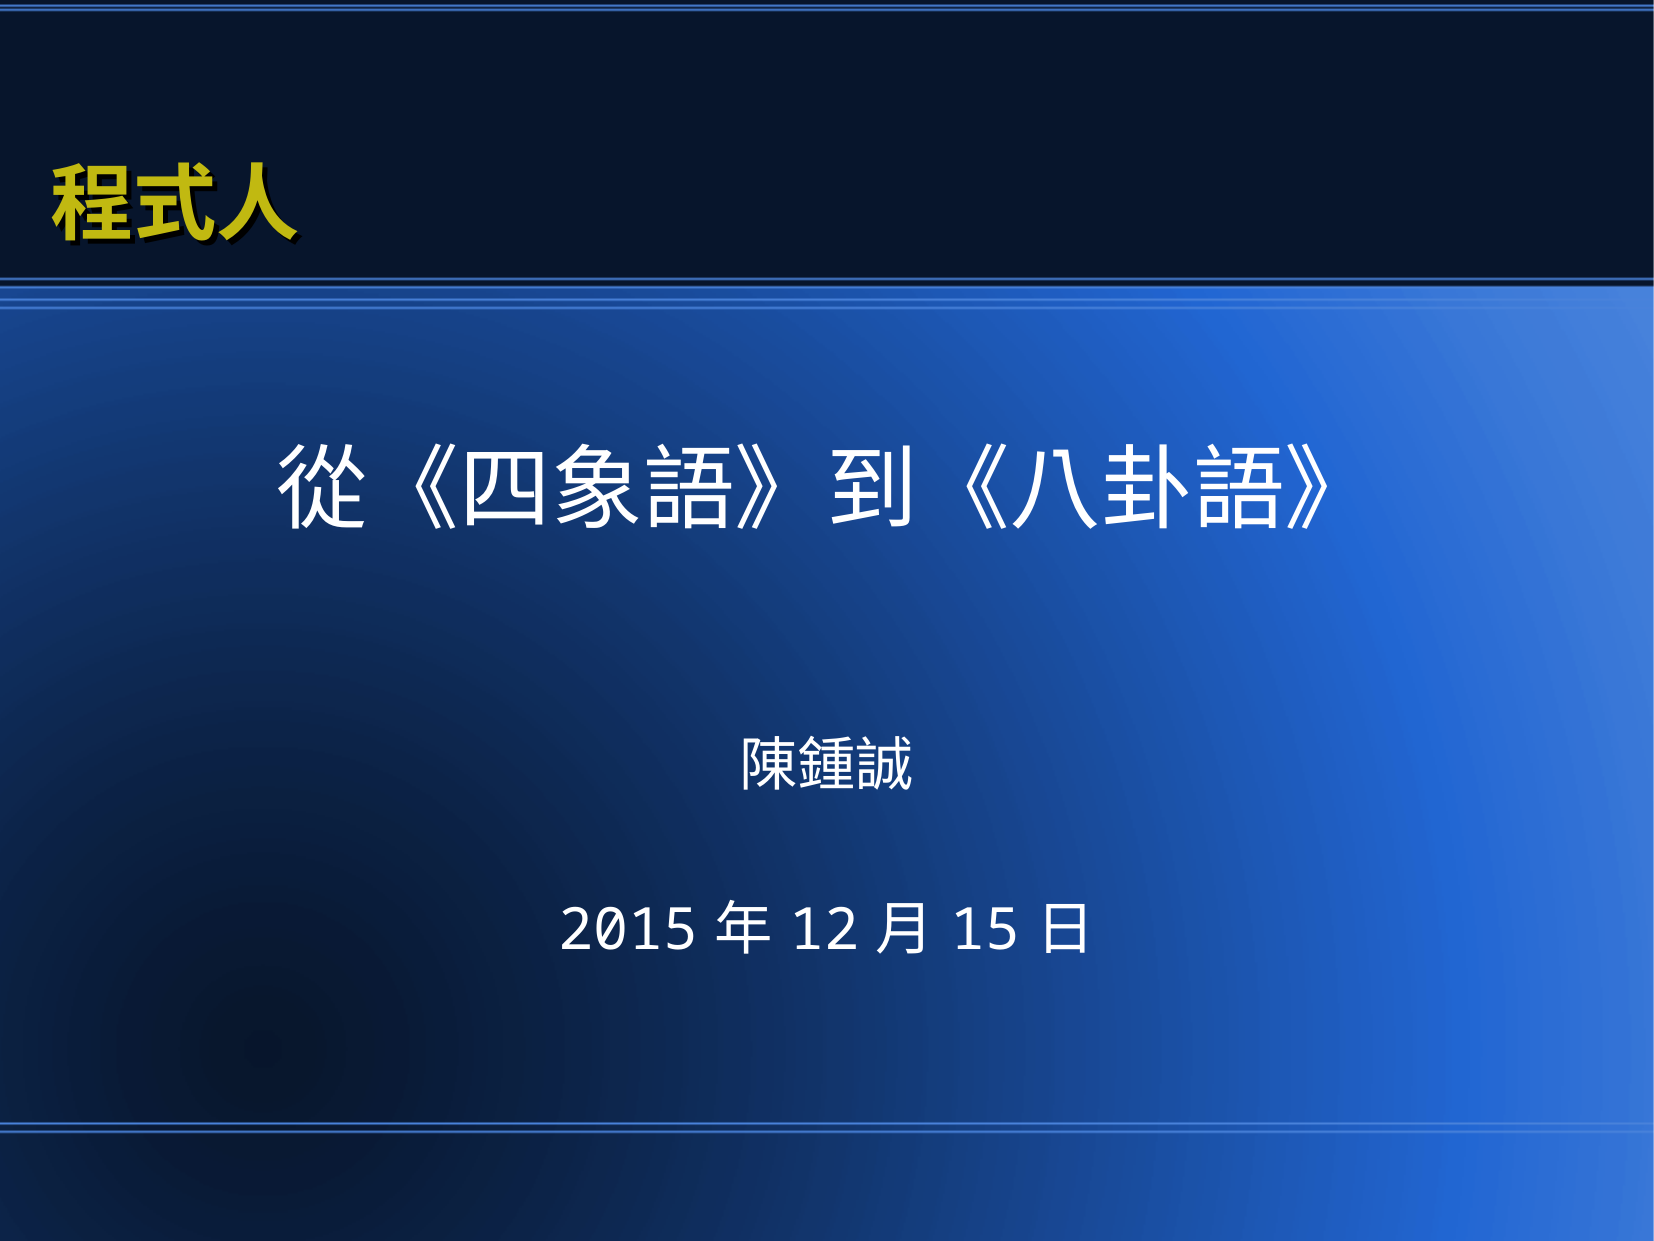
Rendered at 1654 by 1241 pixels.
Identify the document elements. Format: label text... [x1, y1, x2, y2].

picture [0, 0, 1654, 1241]
subtitle 從《四象語》到《八卦語》 陳鍾誠 2015年12月15日 [82, 307, 1571, 1075]
text_box 程式人 [35, 129, 378, 325]
